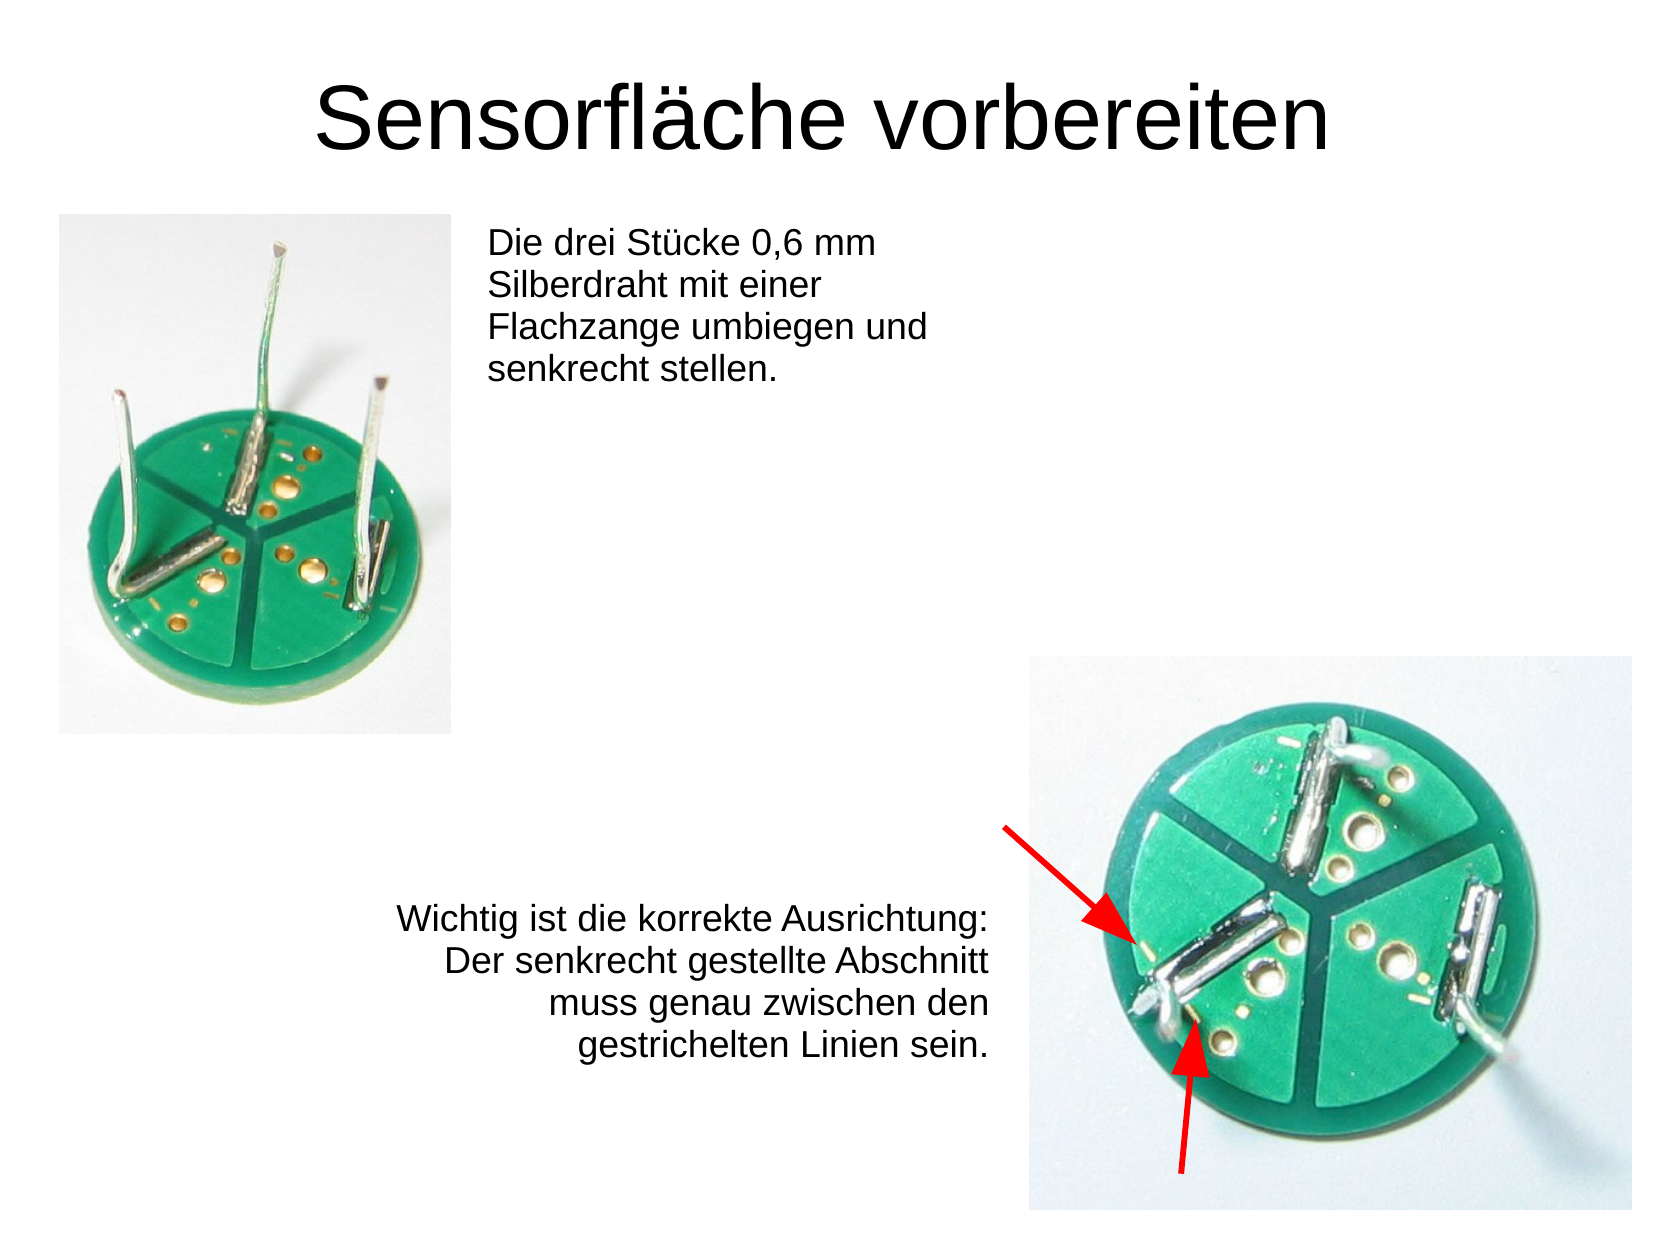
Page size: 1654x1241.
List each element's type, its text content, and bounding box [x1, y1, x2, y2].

text_box Die drei Stücke 0,6 mm Silberdraht mit einer Flachzange umbiegen und senkrecht stellen. [472, 214, 953, 407]
text_box Wichtig ist die korrekte Ausrichtung: Der senkrecht gestellte Abschnitt muss genau zwischen den gestrichelten Linien sein. [361, 889, 1004, 1196]
picture [1029, 656, 1632, 1210]
picture [59, 214, 451, 734]
title Sensorfläche vorbereiten [81, 14, 1565, 222]
